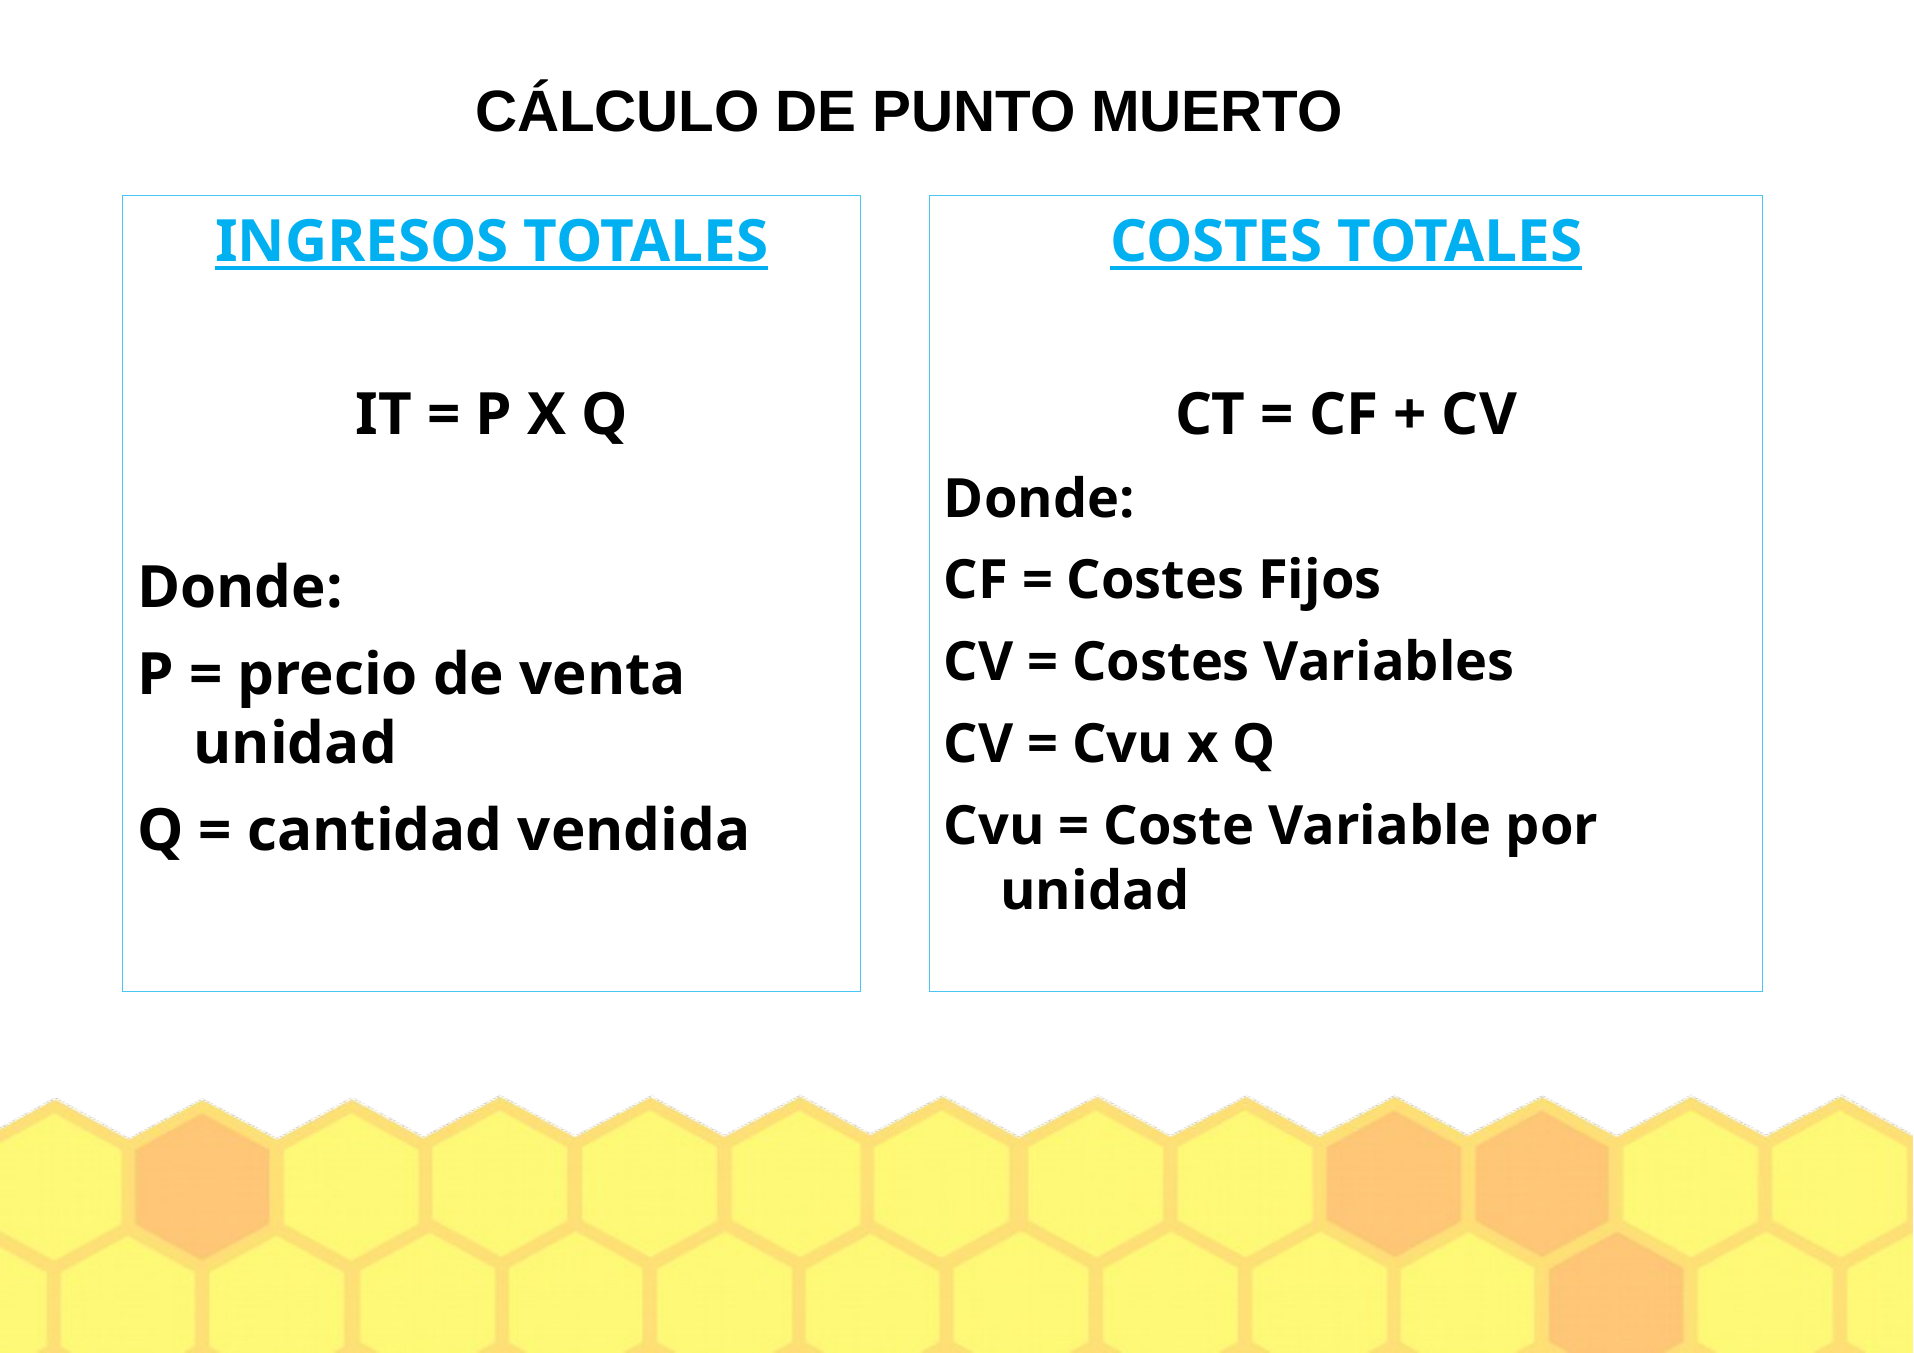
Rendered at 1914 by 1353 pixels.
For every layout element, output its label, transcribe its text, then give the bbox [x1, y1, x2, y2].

text_box CÁLCULO DE PUNTO MUERTO [460, 70, 1657, 220]
text_box INGRESOS TOTALES IT = P X Q Donde: P = precio de venta unidad Q = cantidad vendida [122, 195, 861, 992]
picture [0, 1092, 1913, 1353]
text_box COSTES TOTALES CT = CF + CV Donde: CF = Costes Fijos CV = Costes Variables CV = Cvu x Q Cvu = Coste Variable por unidad [929, 195, 1763, 992]
